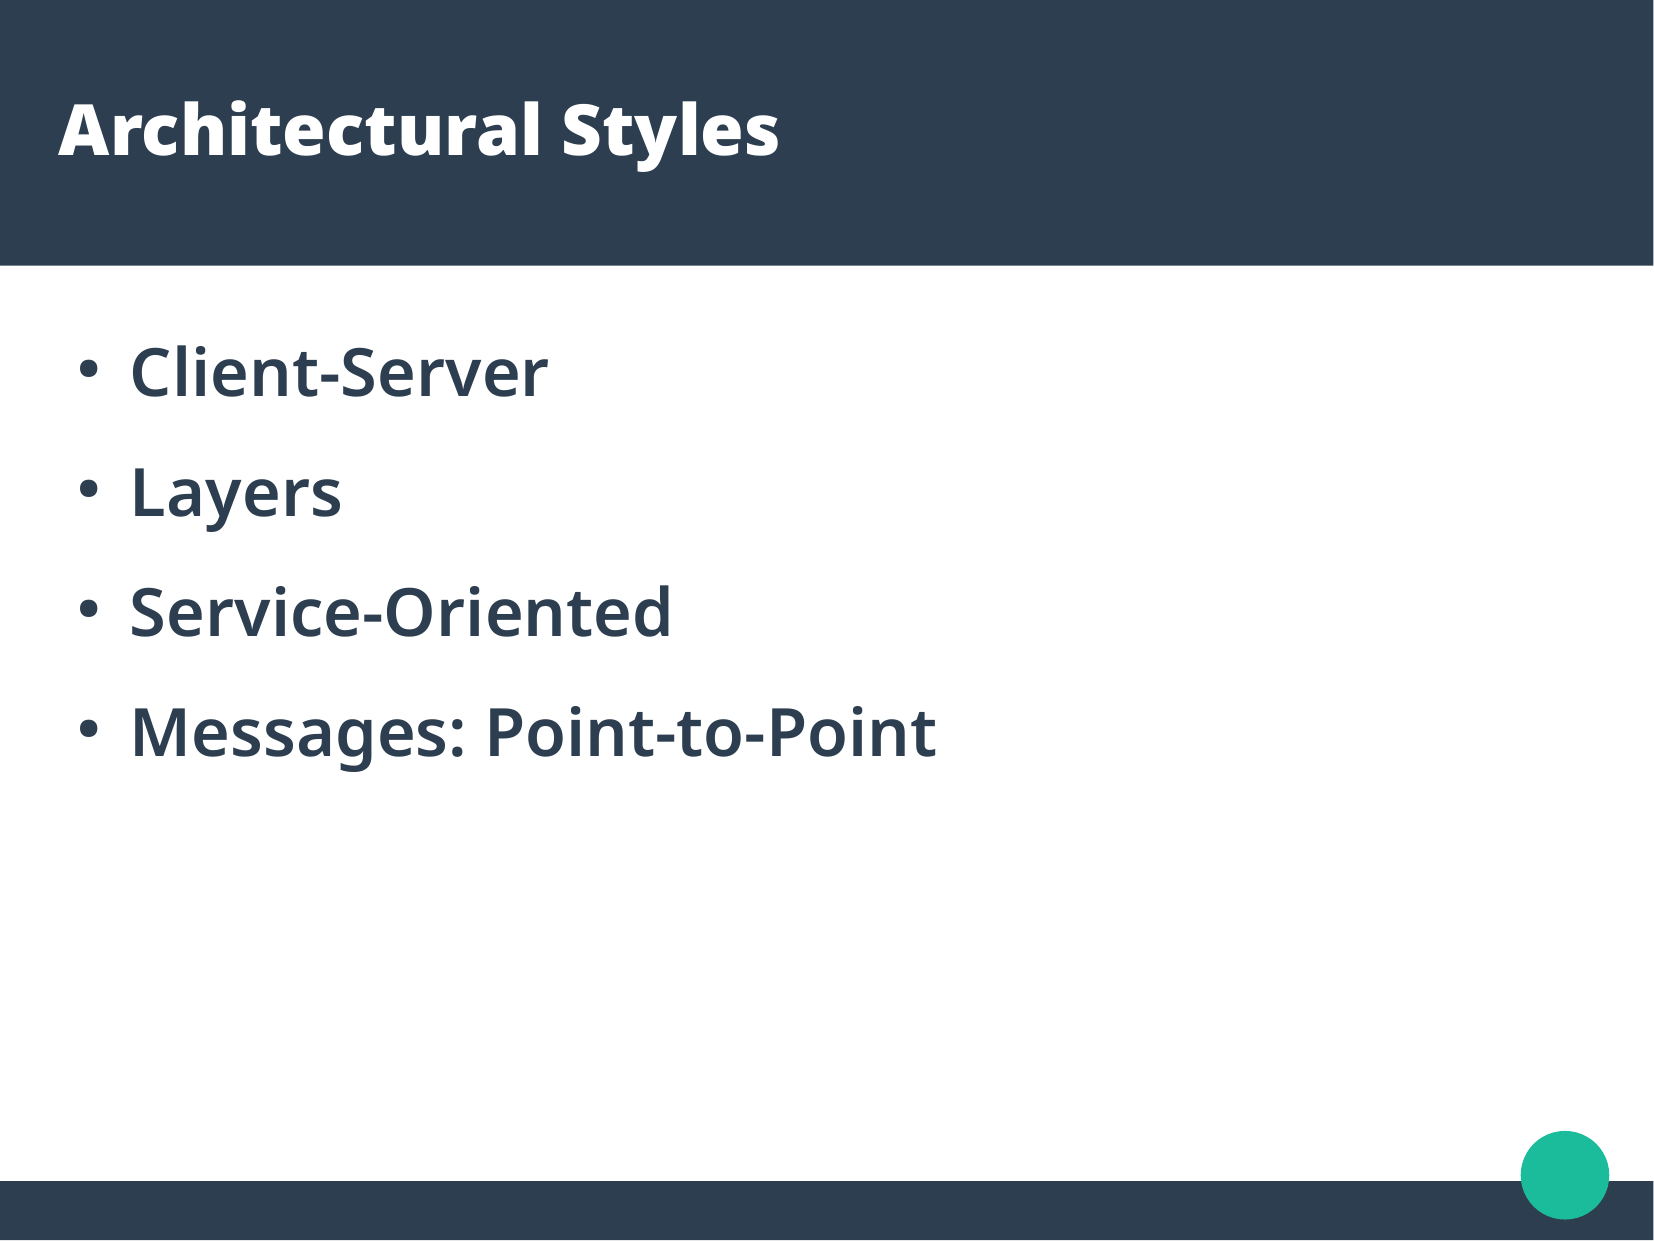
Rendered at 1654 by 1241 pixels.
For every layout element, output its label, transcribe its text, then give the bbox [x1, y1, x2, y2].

list Client-Server Layers Service-Oriented Messages: Point-to-Point [59, 324, 1595, 1152]
title Architectural Styles [59, 49, 1595, 207]
